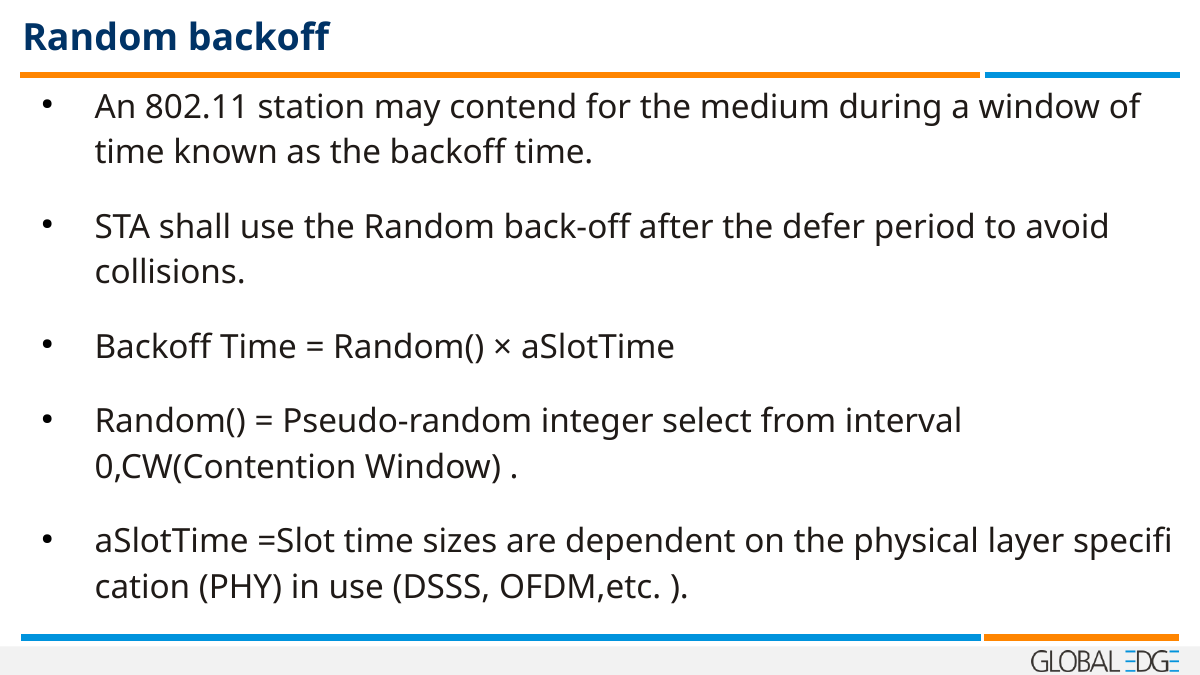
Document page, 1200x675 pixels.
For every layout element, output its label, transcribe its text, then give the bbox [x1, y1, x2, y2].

title Random backoff [12, 9, 1088, 63]
picture [1031, 650, 1179, 672]
list An 802.11 station may contend for the medium during a window of time known as the backoff time. STA shall use the Random back-off after the defer period to avoid collisions. Backoff Time = Random() × aSlotTime Random() = Pseudo-random integer select from interval 0,CW(Contention Window) . aSlotTime =Slot time sizes are dependent on the physical layer specifi cation (PHY) in use (DSSS, OFDM,etc. ). [23, 82, 1182, 626]
